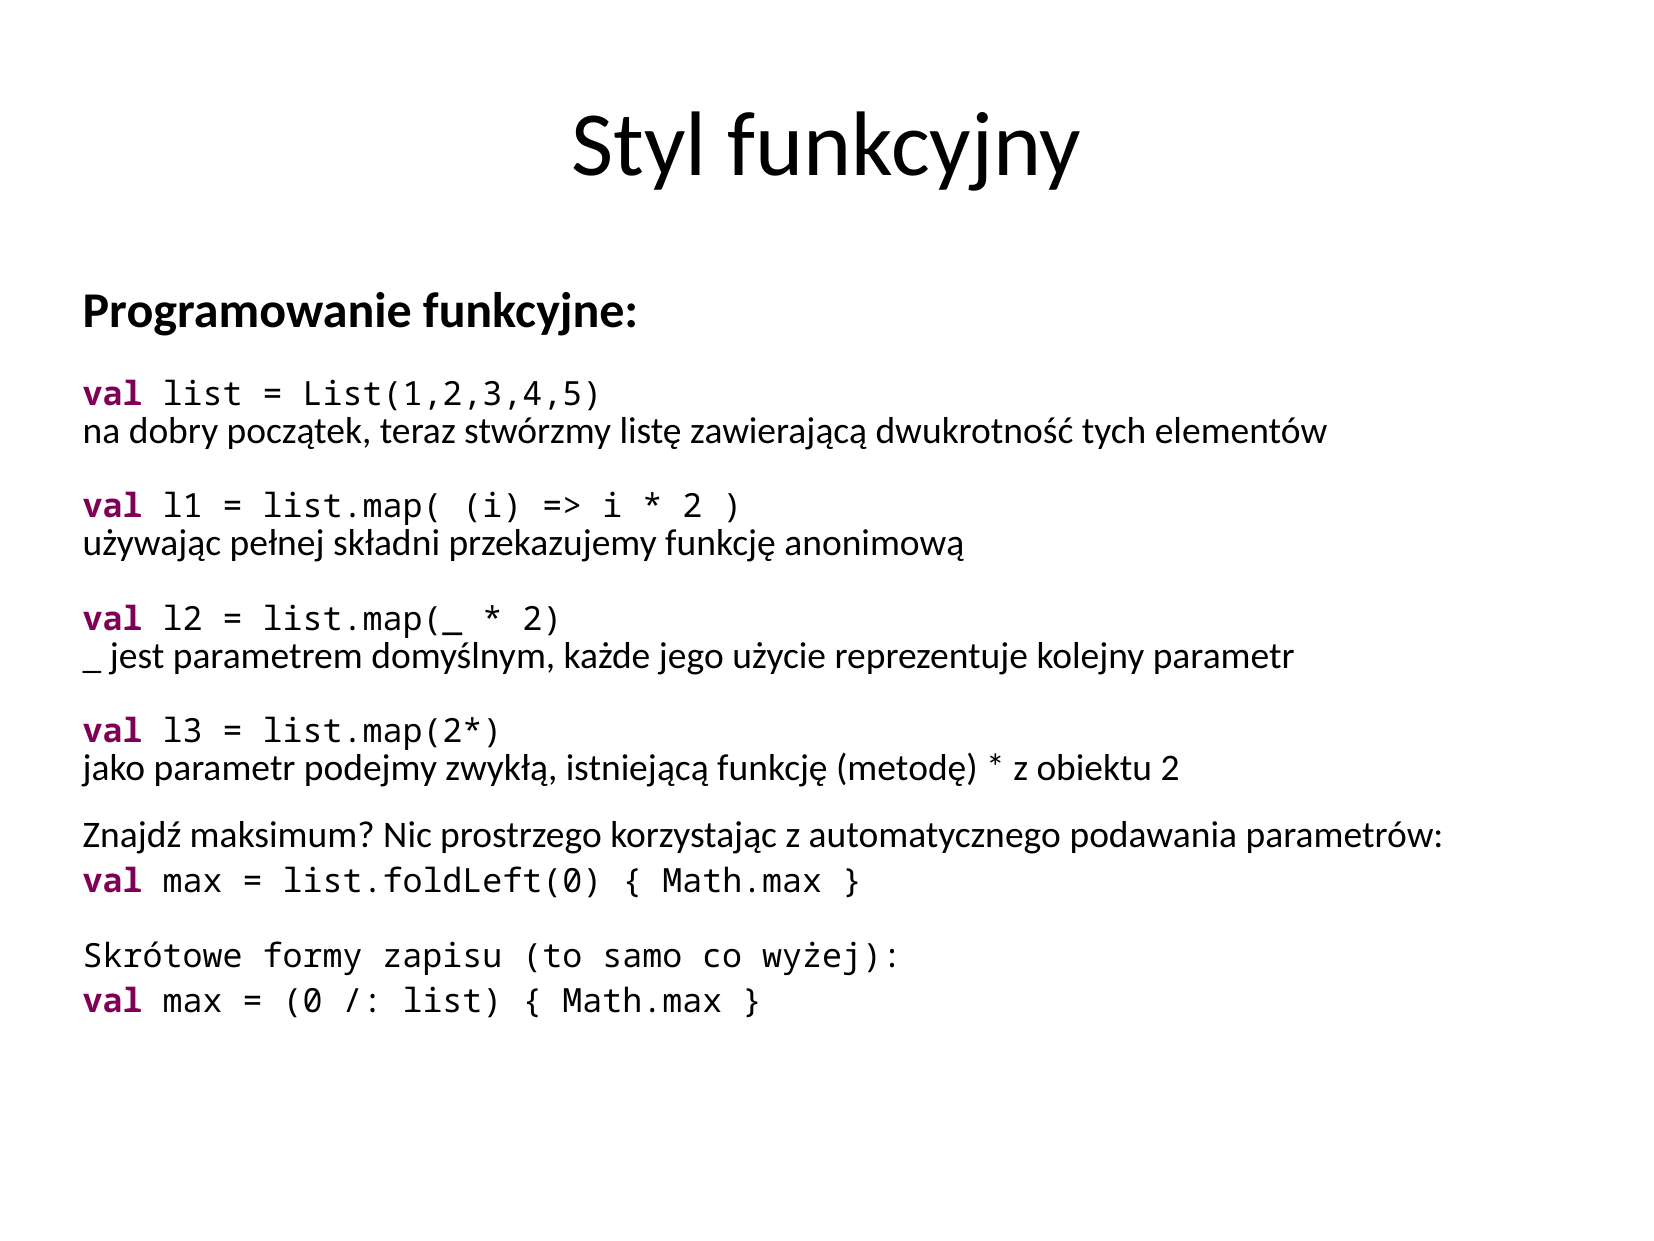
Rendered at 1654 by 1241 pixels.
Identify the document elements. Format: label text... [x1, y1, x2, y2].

list Programowanie funkcyjne: val list = List(1,2,3,4,5) na dobry początek, teraz stwórzmy listę zawierającą dwukrotność tych elementów val l1 = list.map( (i) => i * 2 ) używając pełnej składni przekazujemy funkcję anonimową val l2 = list.map(_ * 2) _ jest parametrem domyślnym, każde jego użycie reprezentuje kolejny parametr val l3 = list.map(2*) jako parametr podejmy zwykłą, istniejącą funkcję (metodę) * z obiektu 2 Znajdź maksimum? Nic prostrzego korzystając z automatycznego podawania parametrów: val max = list.foldLeft(0) { Math.max } Skrótowe formy zapisu (to samo co wyżej): val max = (0 /: list) { Math.max } [82, 290, 1571, 1104]
title Styl funkcyjny [82, 56, 1571, 250]
